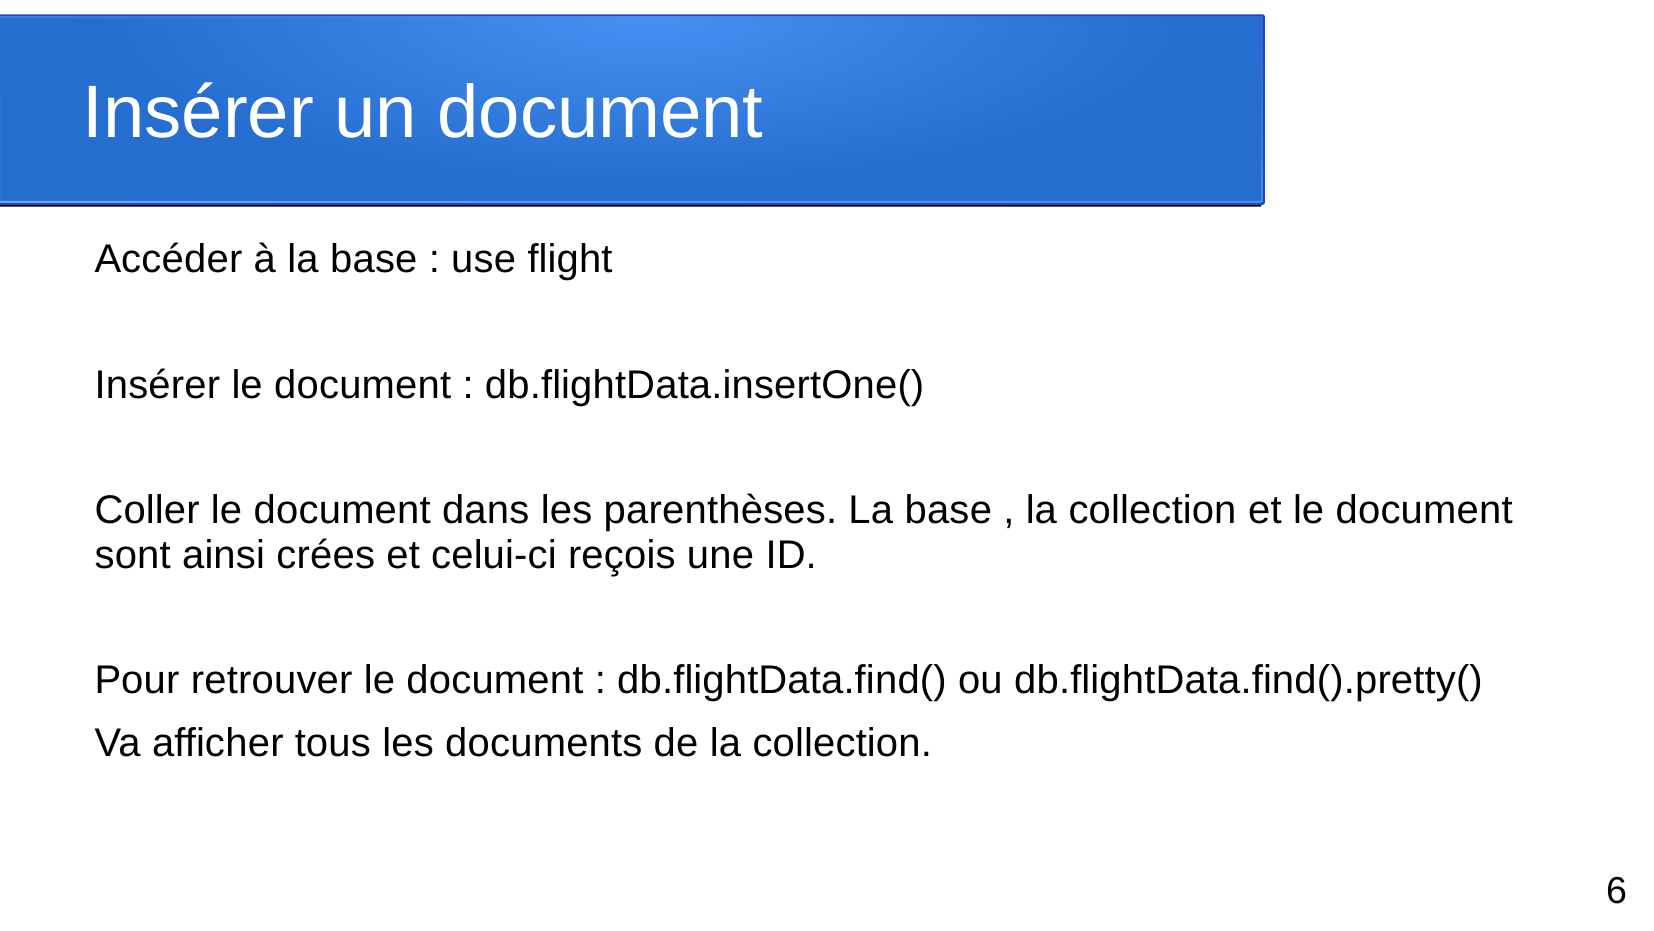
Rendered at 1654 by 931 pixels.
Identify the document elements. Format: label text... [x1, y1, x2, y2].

text_box 6 [1591, 862, 1642, 920]
list Accéder à la base : use flight Insérer le document : db.flightData.insertOne() Coller le document dans les parenthèses. La base , la collection et le document sont ainsi crées et celui-ci reçois une ID. Pour retrouver le document : db.flightData.find() ou db.flightData.find().pretty() Va afficher tous les documents de la collection. [94, 236, 1583, 776]
title Insérer un document [82, 35, 1235, 189]
